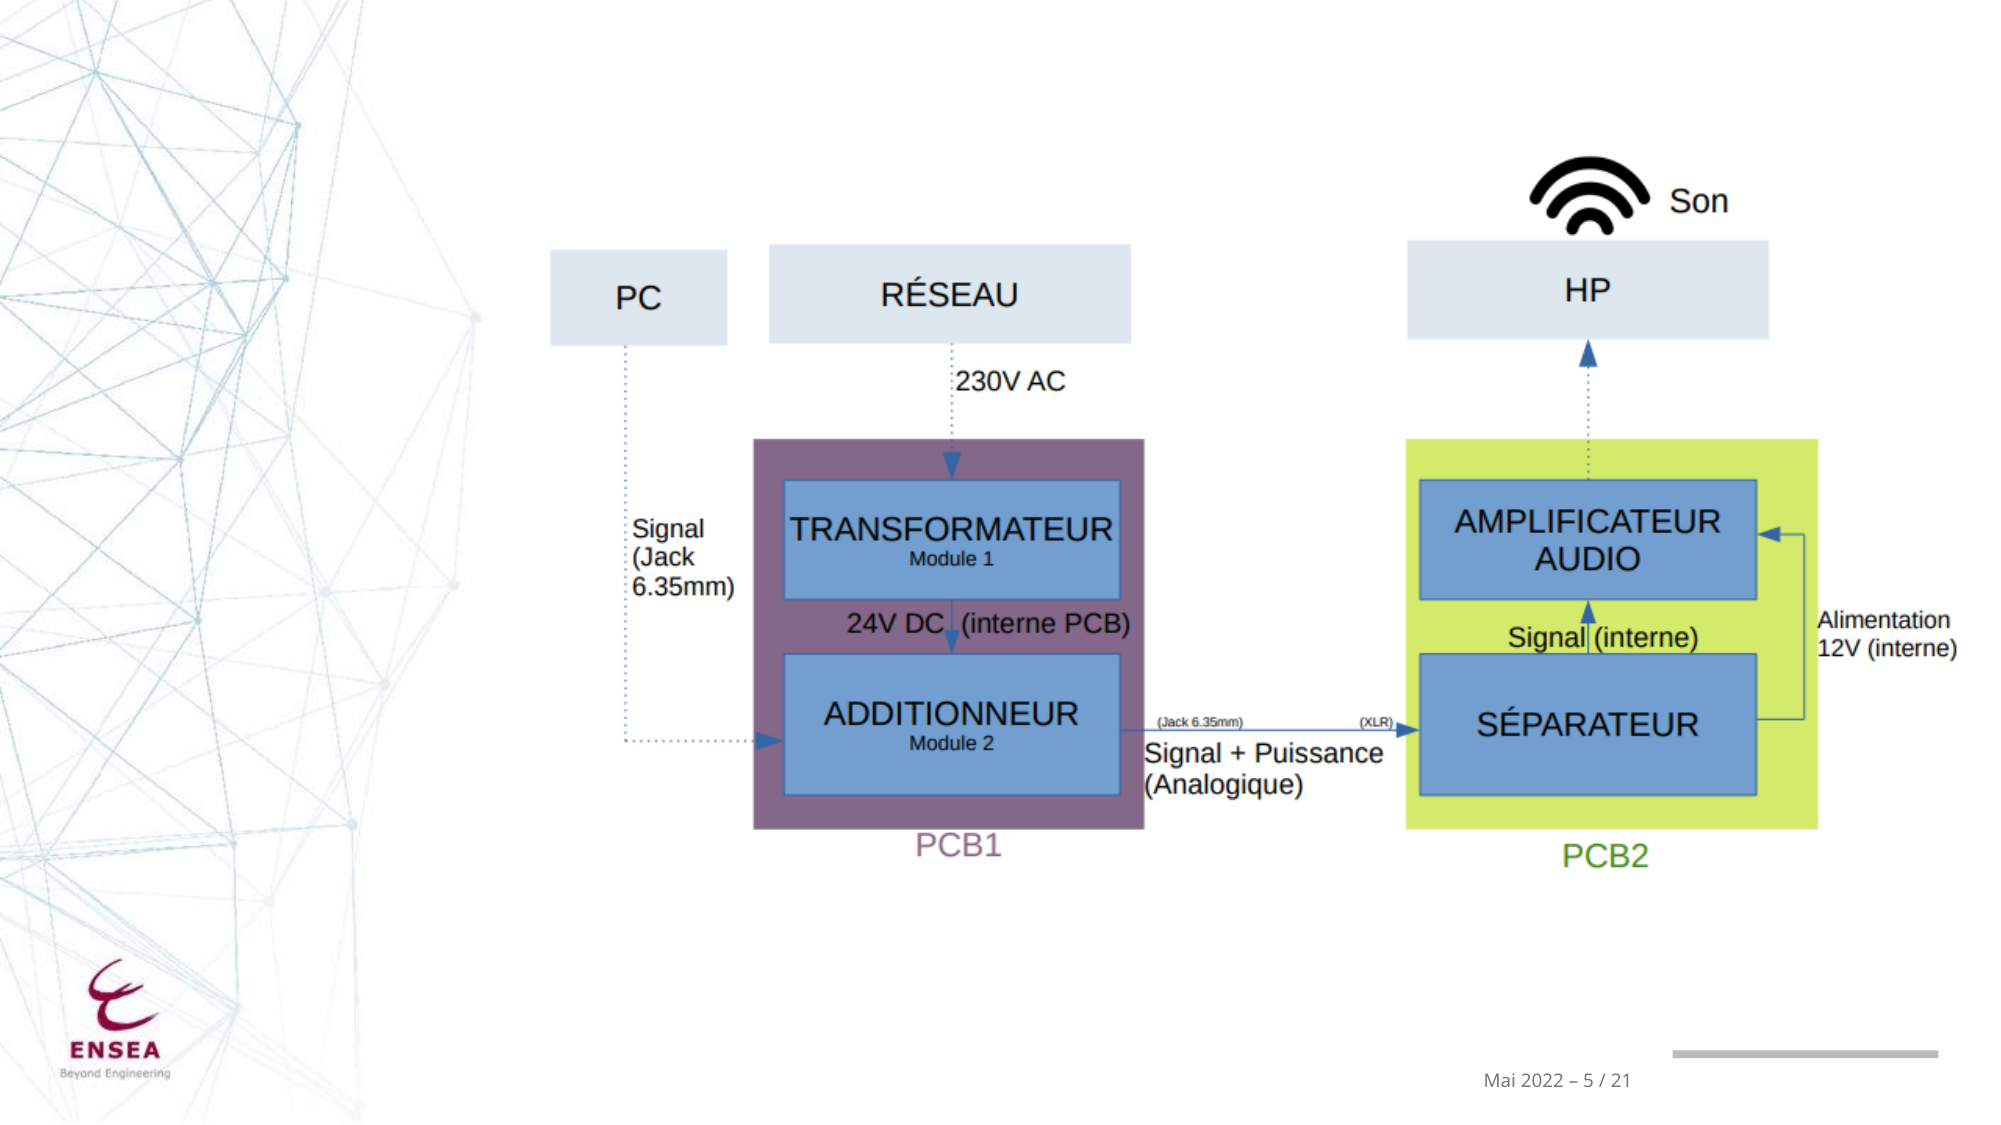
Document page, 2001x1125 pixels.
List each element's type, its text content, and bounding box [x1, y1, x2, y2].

text_box Mai 2022 – ‹#› / 21 [1468, 1061, 1951, 1102]
text_box [1673, 1050, 1938, 1058]
picture [529, 136, 1977, 905]
